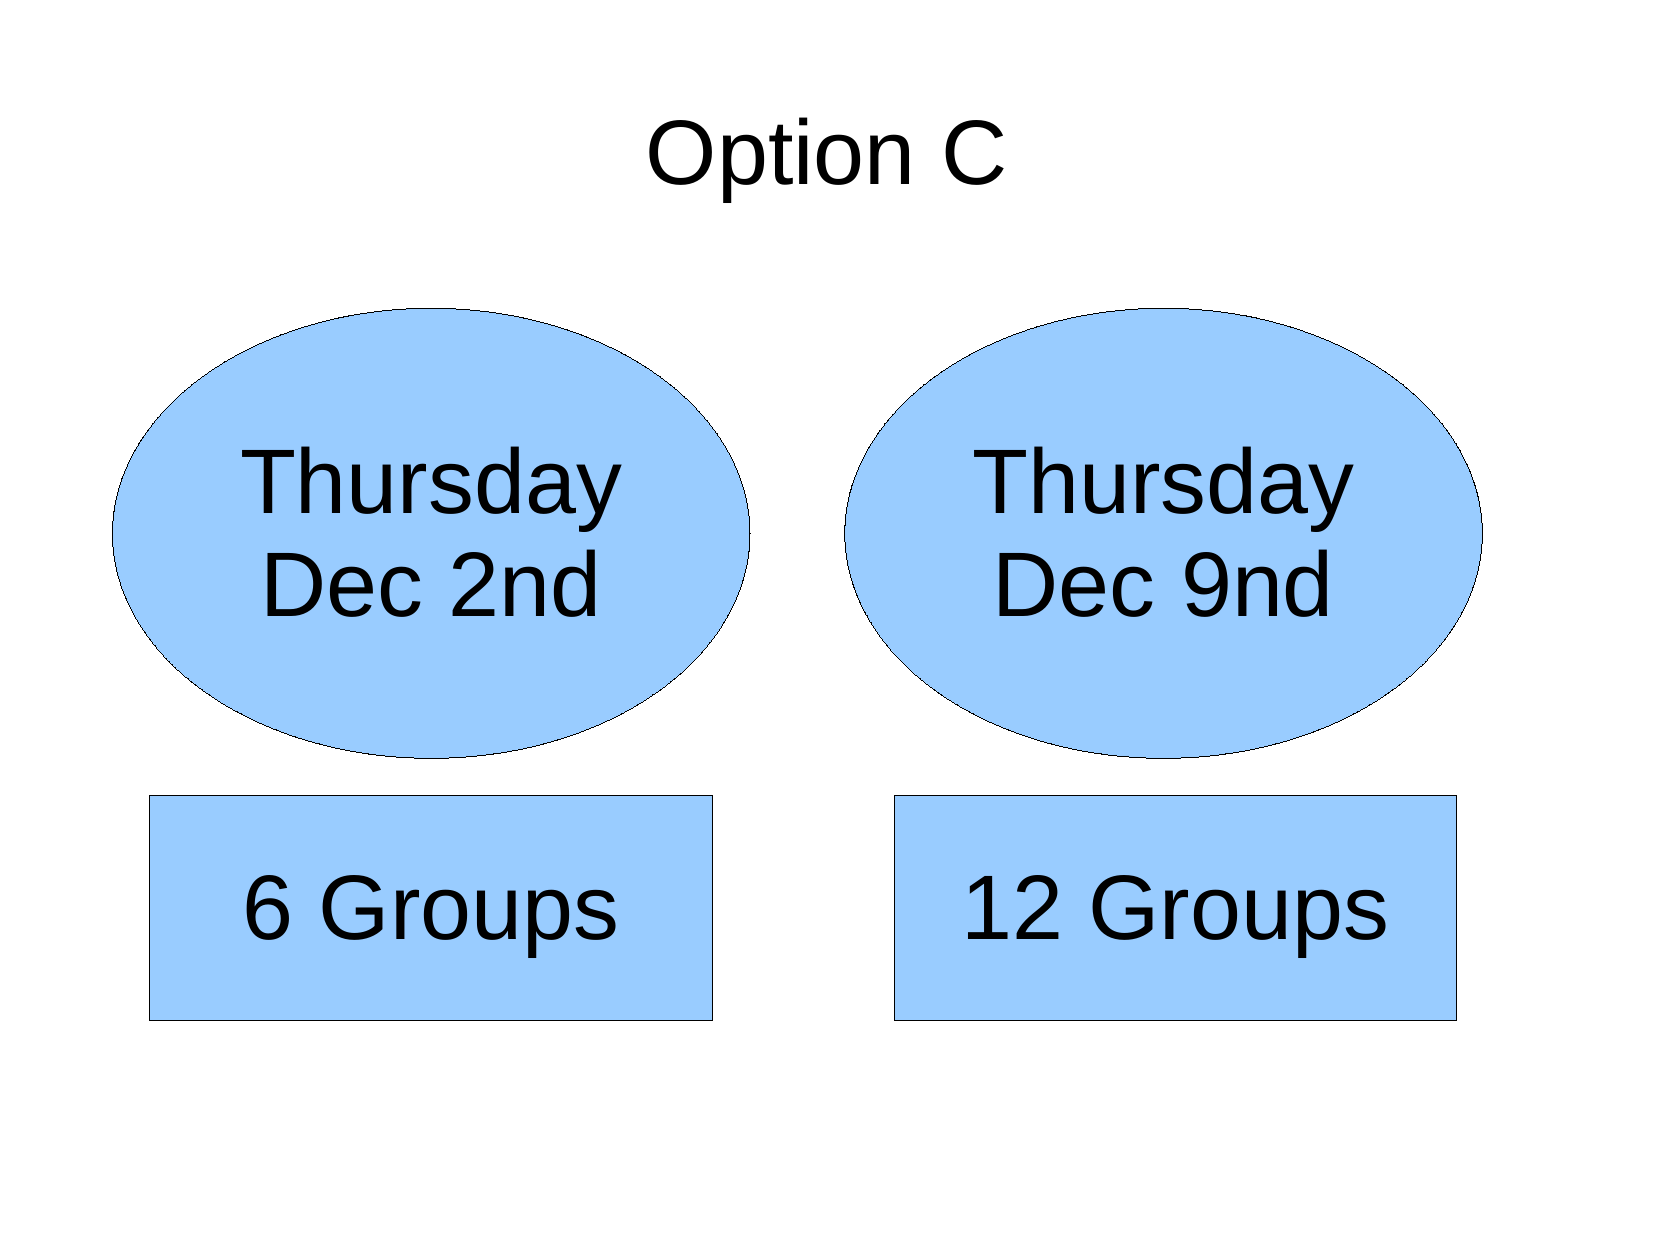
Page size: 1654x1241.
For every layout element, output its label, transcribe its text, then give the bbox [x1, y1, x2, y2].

text_box Thursday Dec 2nd [112, 308, 751, 759]
text_box 6 Groups [149, 795, 713, 1021]
text_box 12 Groups [894, 795, 1457, 1021]
text_box Thursday Dec 9nd [844, 308, 1483, 759]
title Option C [82, 56, 1571, 250]
